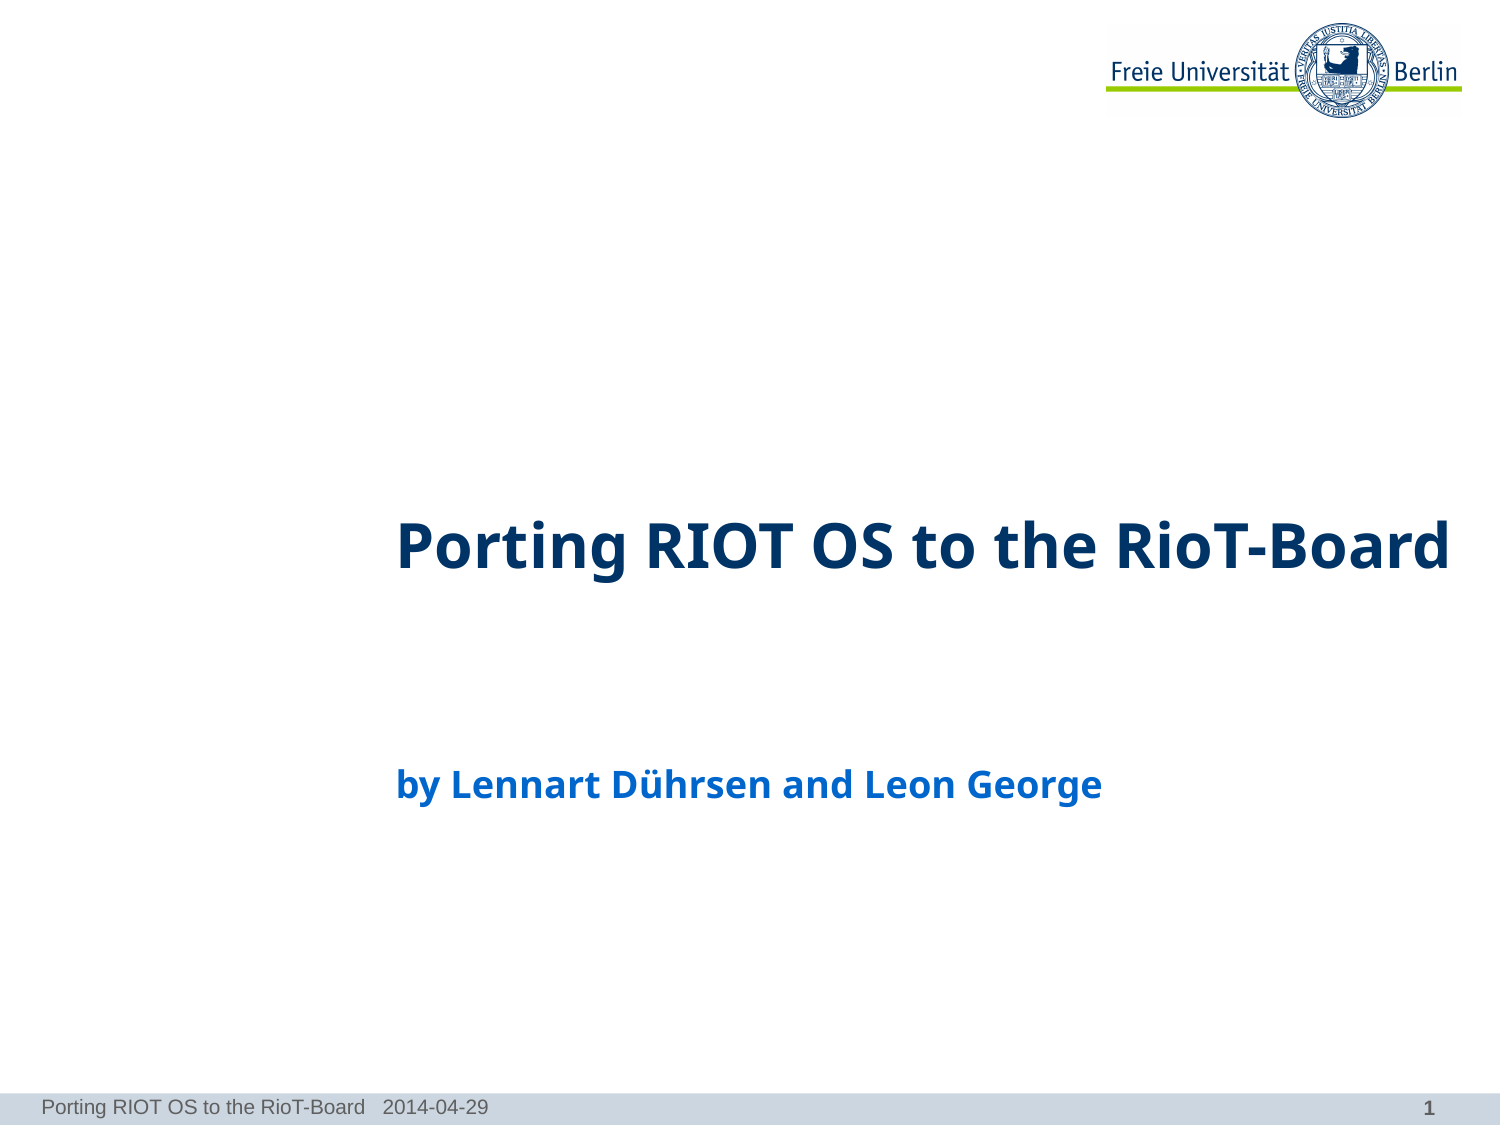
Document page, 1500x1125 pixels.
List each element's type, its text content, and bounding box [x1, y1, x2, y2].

title Porting RIOT OS to the RioT-Board [395, 423, 1459, 665]
picture [1106, 23, 1462, 118]
subtitle by Lennart Dührsen and Leon George [395, 757, 1459, 932]
